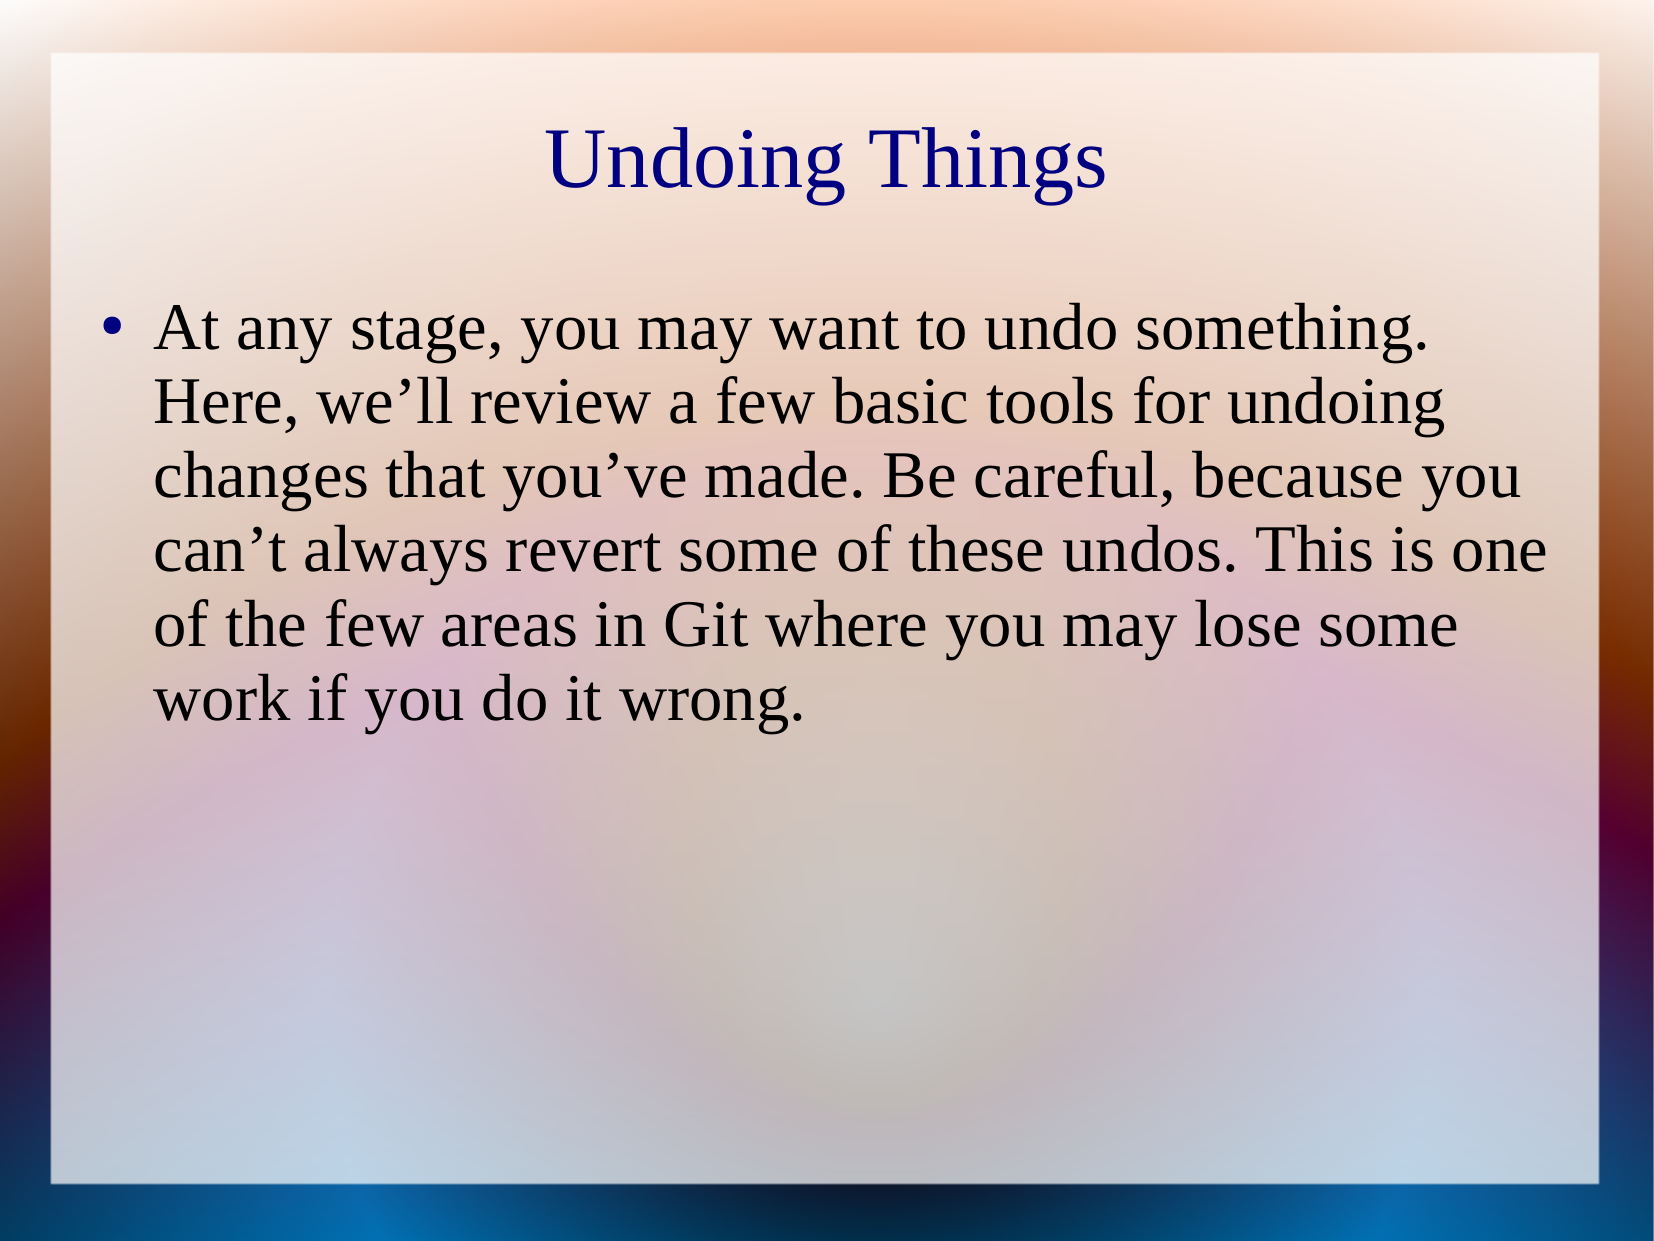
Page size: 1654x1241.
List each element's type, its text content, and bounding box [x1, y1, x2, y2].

list At any stage, you may want to undo something. Here, we’ll review a few basic tools for undoing changes that you’ve made. Be careful, because you can’t always revert some of these undos. This is one of the few areas in Git where you may lose some work if you do it wrong. [82, 290, 1571, 1010]
picture [0, 0, 1654, 1241]
title Undoing Things [82, 55, 1571, 263]
